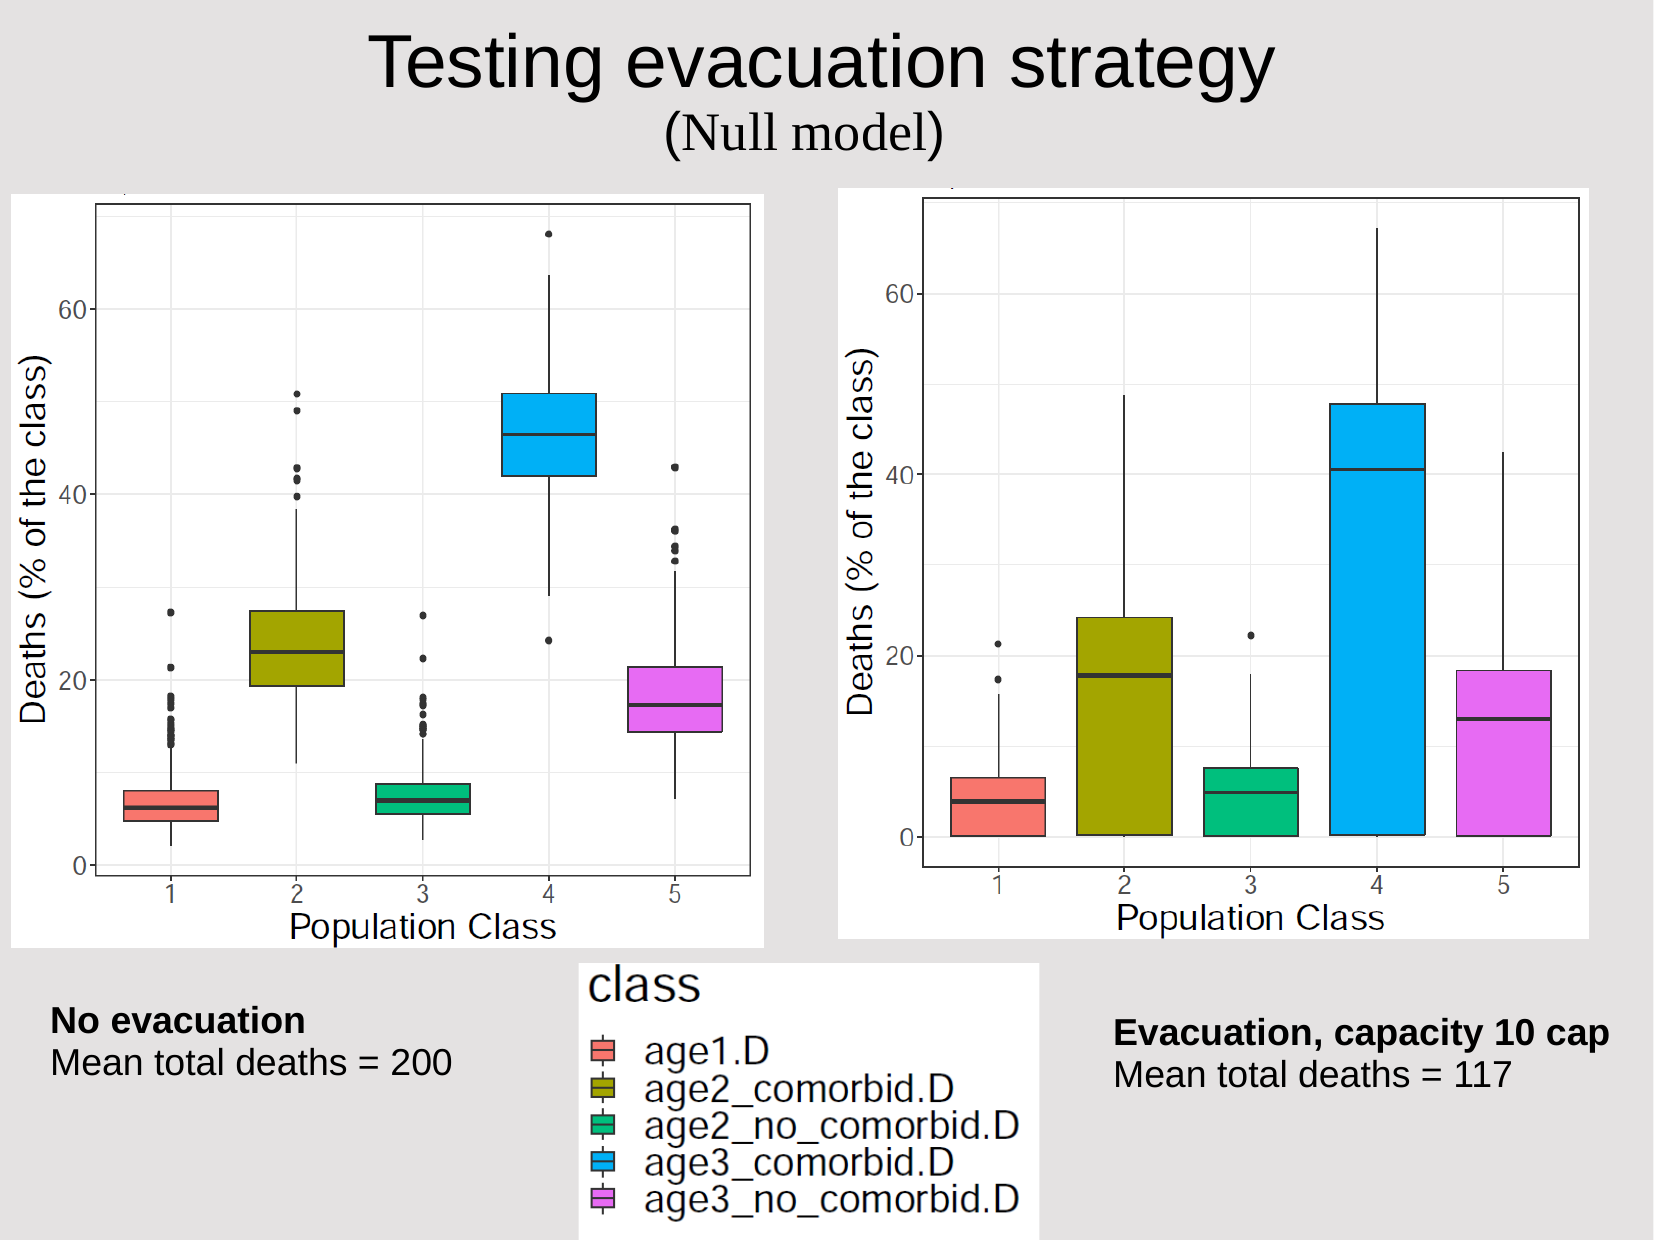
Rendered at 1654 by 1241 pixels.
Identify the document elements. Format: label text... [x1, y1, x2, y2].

text_box Testing evacuation strategy [352, 11, 1292, 111]
picture [838, 188, 1589, 939]
text_box Evacuation, capacity 10 cap Mean total deaths = 117 [1098, 1003, 1642, 1145]
text_box (Null model) [648, 94, 1075, 194]
picture [578, 963, 1040, 1241]
text_box No evacuation Mean total deaths = 200 [35, 992, 556, 1133]
picture [11, 194, 764, 948]
